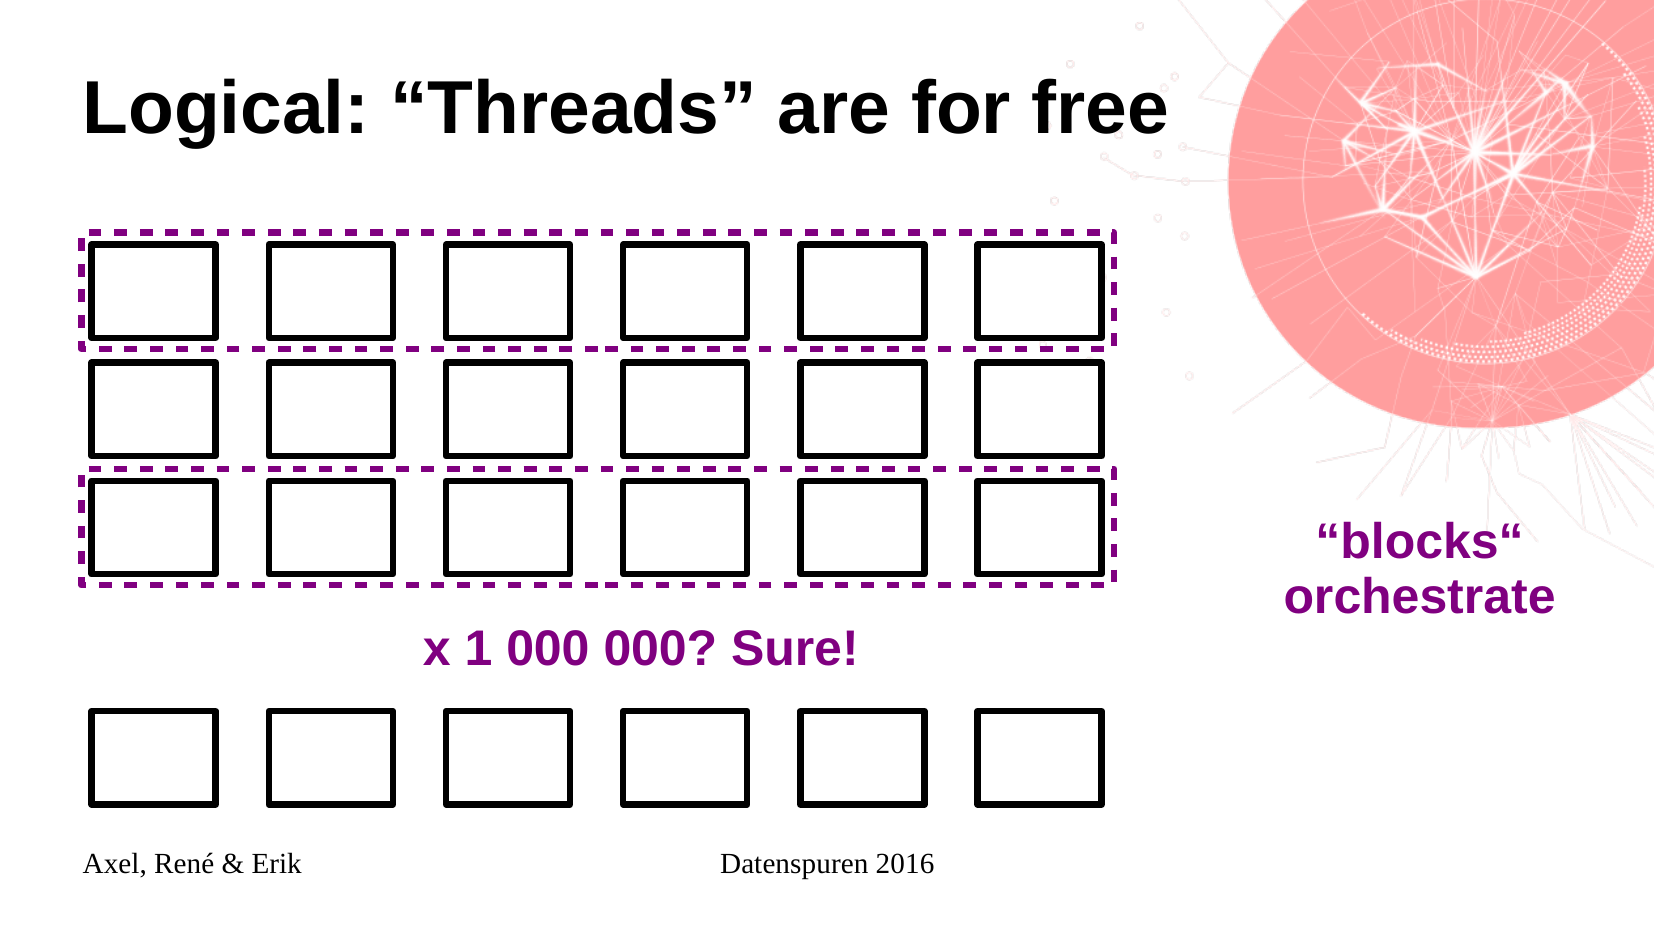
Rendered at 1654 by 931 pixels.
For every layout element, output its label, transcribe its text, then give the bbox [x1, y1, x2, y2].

text_box [800, 244, 925, 338]
text_box [268, 711, 393, 805]
text_box [446, 244, 571, 338]
text_box [268, 480, 393, 575]
text_box [800, 480, 925, 575]
text_box [800, 711, 925, 805]
text_box “blocks“ orchestrate [1268, 505, 1571, 639]
text_box [268, 244, 393, 338]
text_box [446, 362, 571, 457]
text_box [623, 480, 748, 575]
text_box [91, 244, 216, 338]
text_box [446, 711, 571, 805]
text_box [91, 362, 216, 457]
text_box [268, 362, 393, 457]
text_box [91, 480, 216, 575]
text_box [623, 711, 748, 805]
text_box [977, 480, 1102, 575]
title Logical: “Threads” are for free [82, 65, 1571, 150]
text_box [977, 244, 1102, 338]
text_box [800, 362, 925, 457]
text_box [977, 362, 1102, 457]
text_box [91, 711, 216, 805]
text_box [977, 711, 1102, 805]
text_box [446, 480, 571, 575]
text_box x 1 000 000? Sure! [408, 613, 875, 684]
text_box [623, 362, 748, 457]
text_box [623, 244, 748, 338]
